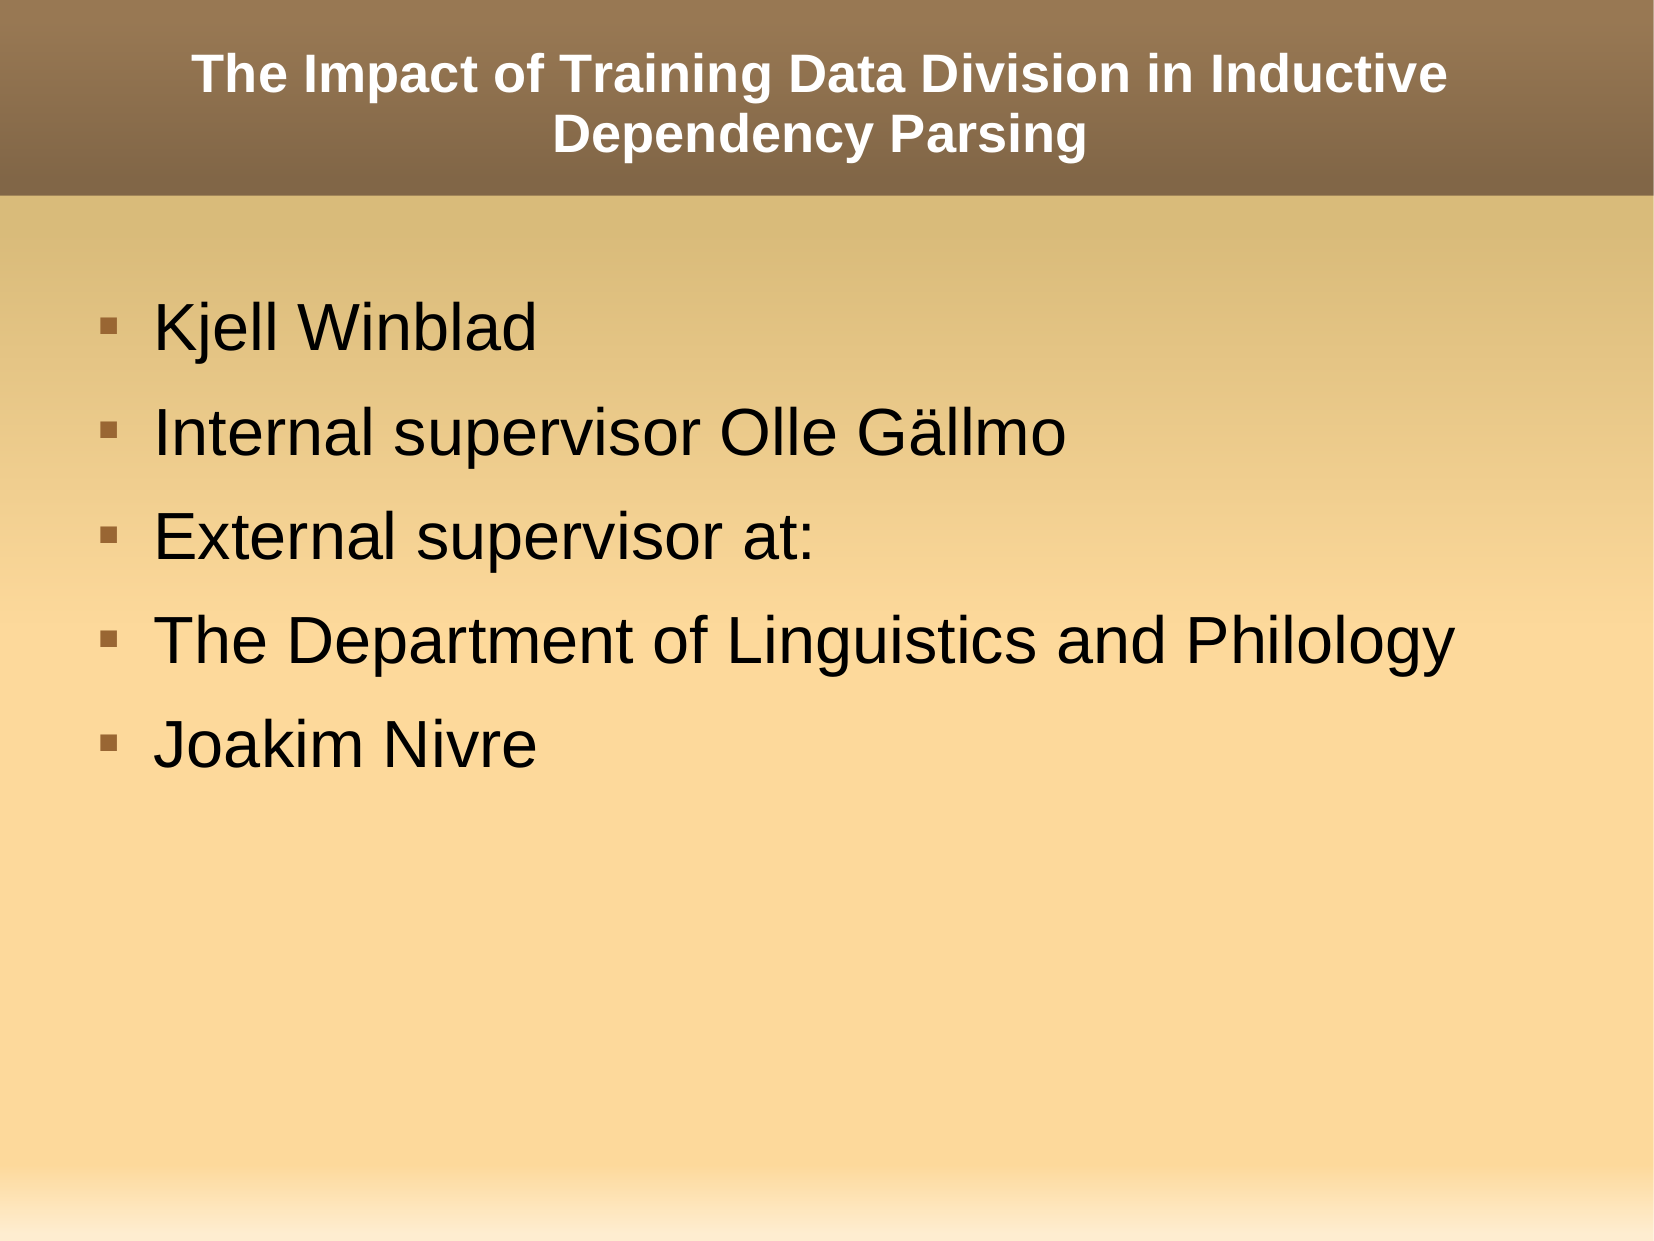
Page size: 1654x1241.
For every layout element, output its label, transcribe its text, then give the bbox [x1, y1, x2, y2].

list Kjell Winblad Internal supervisor Olle Gällmo External supervisor at: The Department of Linguistics and Philology Joakim Nivre [82, 290, 1571, 1109]
title The Impact of Training Data Division in Inductive Dependency Parsing [76, 0, 1565, 208]
picture [0, 0, 1654, 1241]
